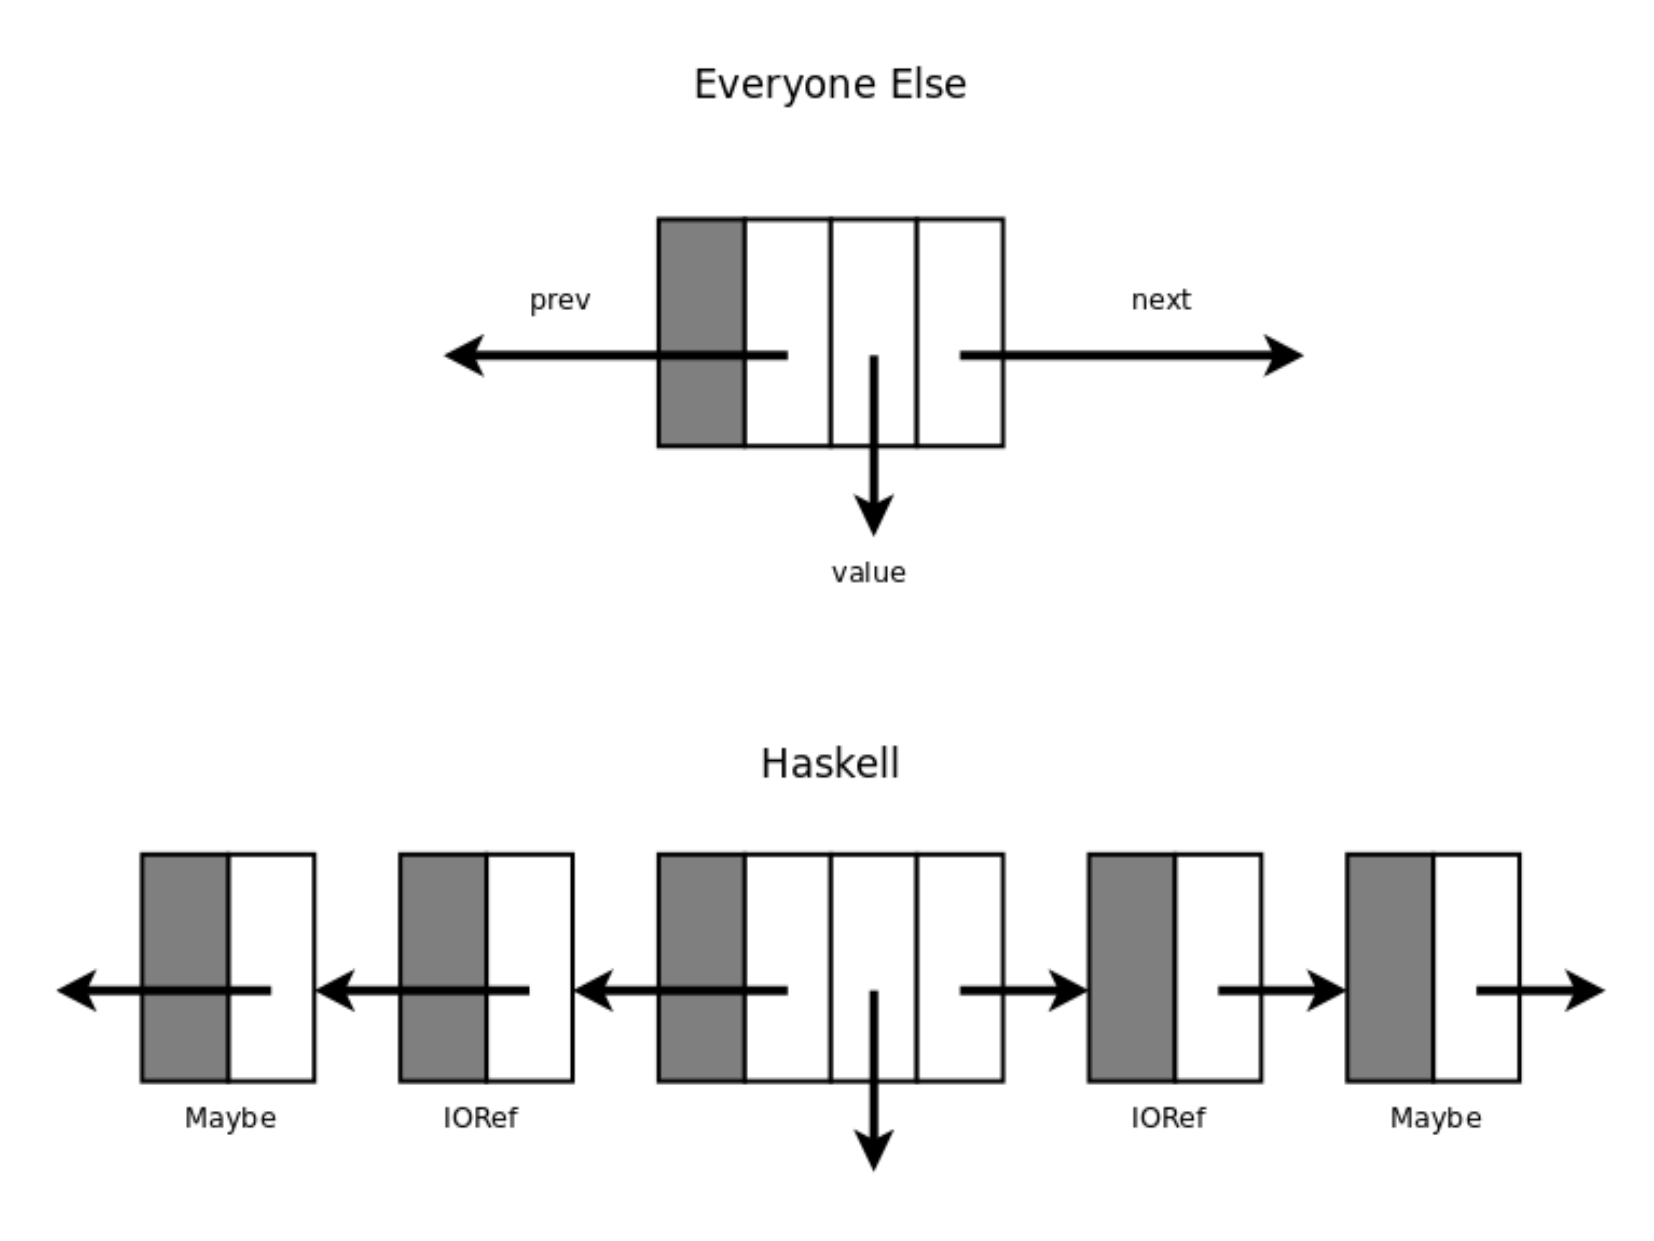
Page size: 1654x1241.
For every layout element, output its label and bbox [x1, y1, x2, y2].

picture [47, 60, 1617, 1185]
